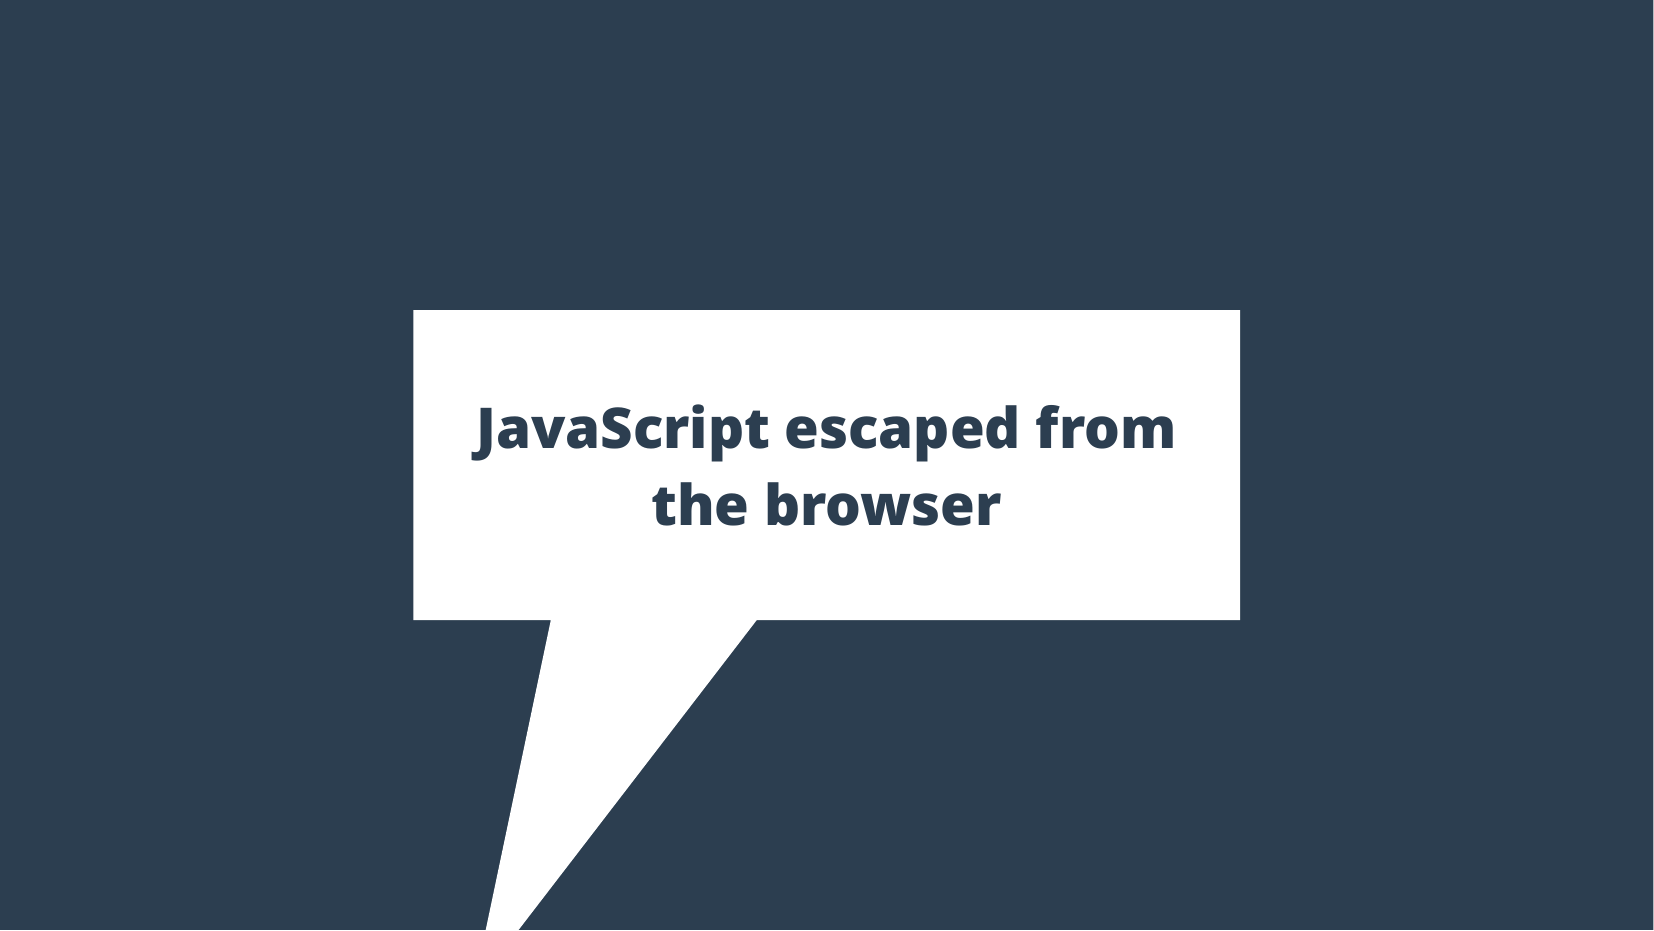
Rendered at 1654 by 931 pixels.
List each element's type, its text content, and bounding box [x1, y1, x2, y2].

title JavaScript escaped from the browser [442, 332, 1211, 598]
